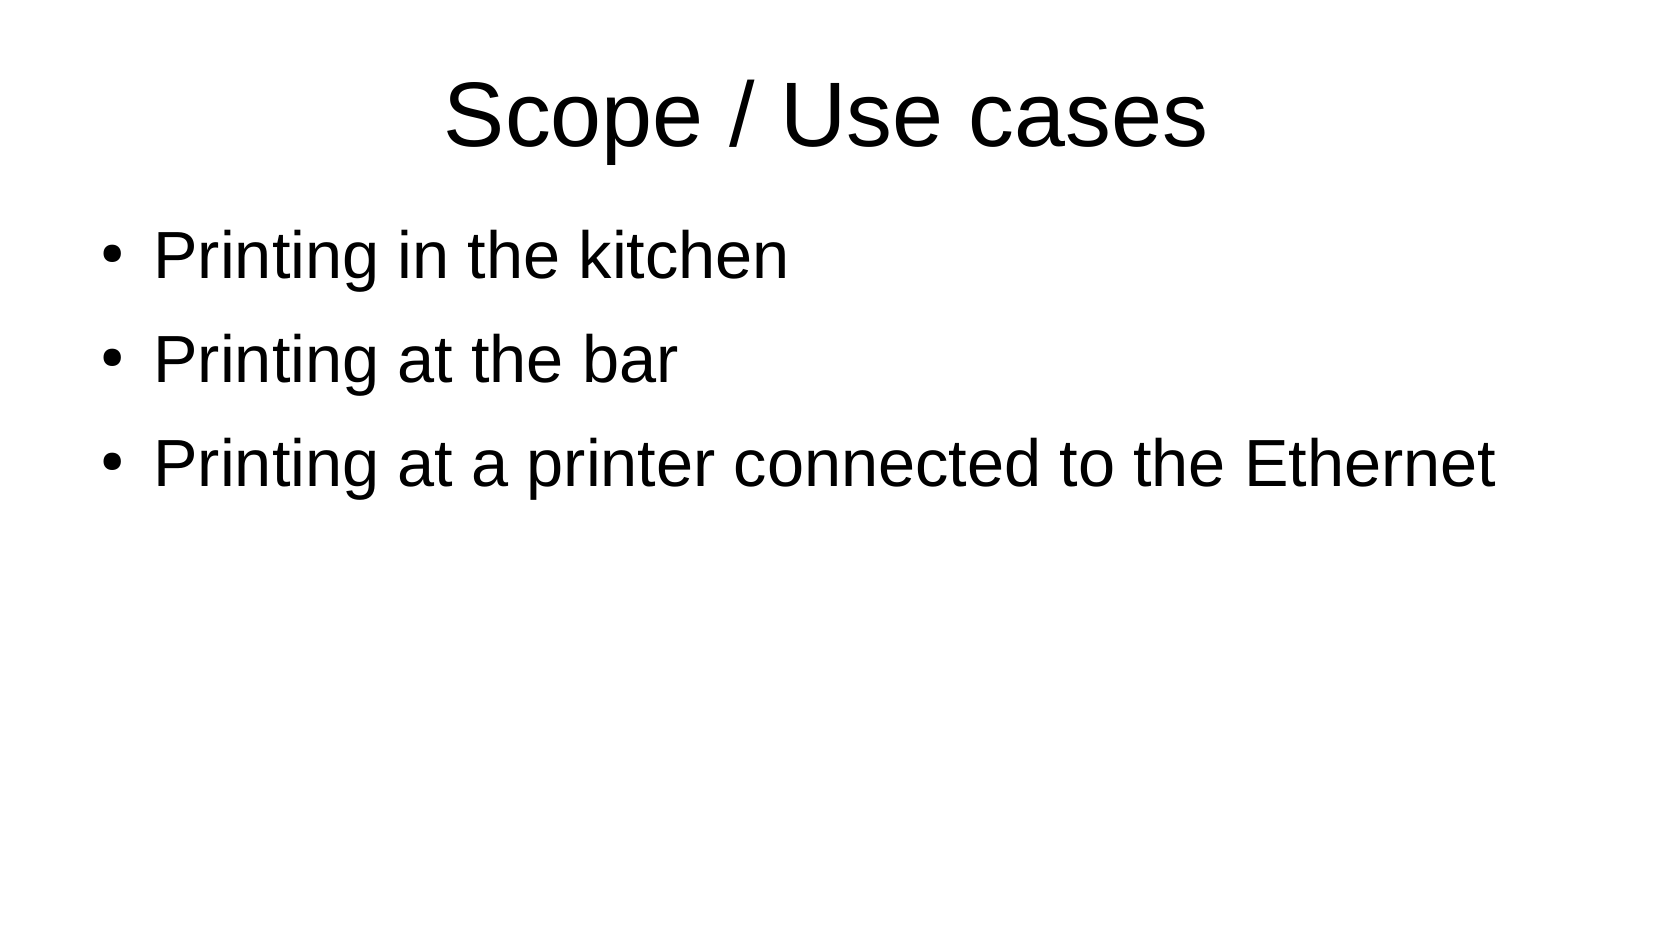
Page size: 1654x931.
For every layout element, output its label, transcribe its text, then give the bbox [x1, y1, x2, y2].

title Scope / Use cases [82, 37, 1571, 193]
list Printing in the kitchen Printing at the bar Printing at a printer connected to the Ethernet [82, 217, 1571, 758]
